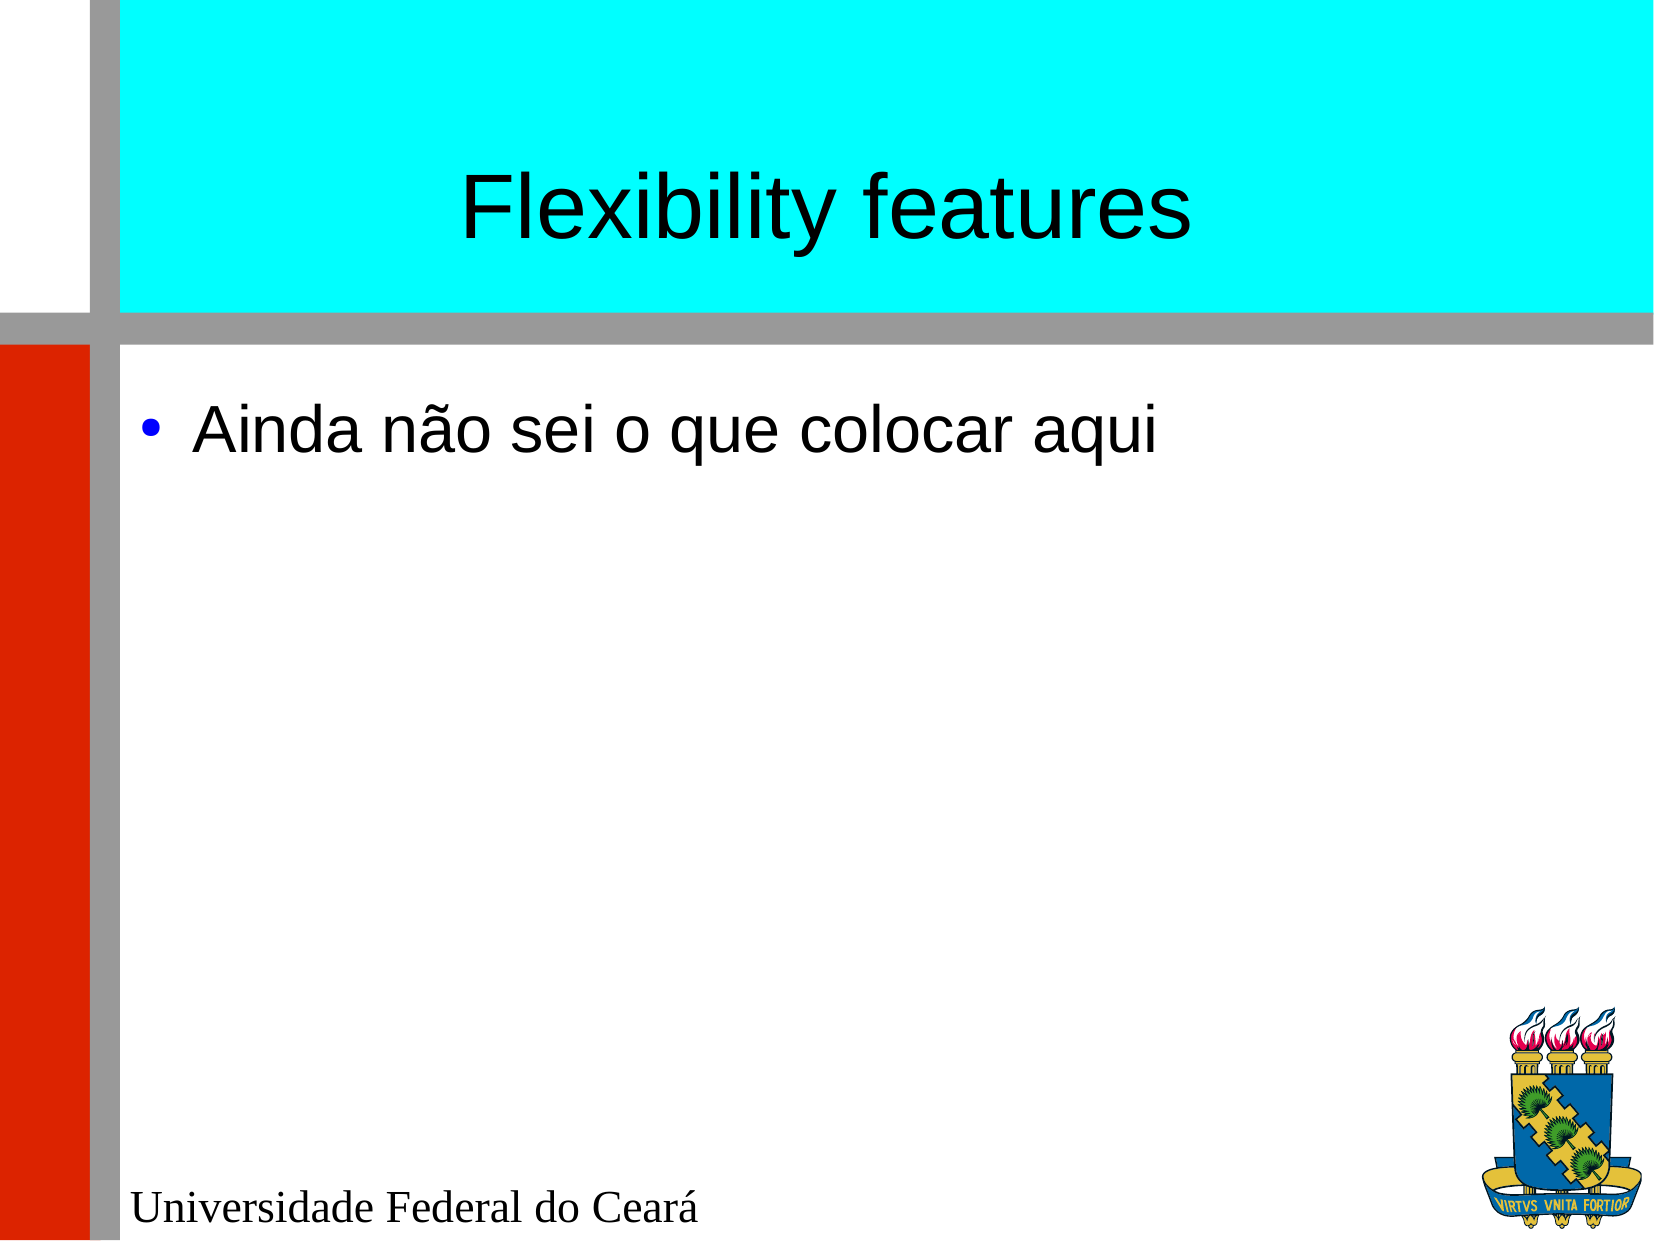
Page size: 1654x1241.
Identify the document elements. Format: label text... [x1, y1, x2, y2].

list Ainda não sei o que colocar aqui [121, 391, 1534, 1111]
title Flexibility features [121, 102, 1534, 310]
